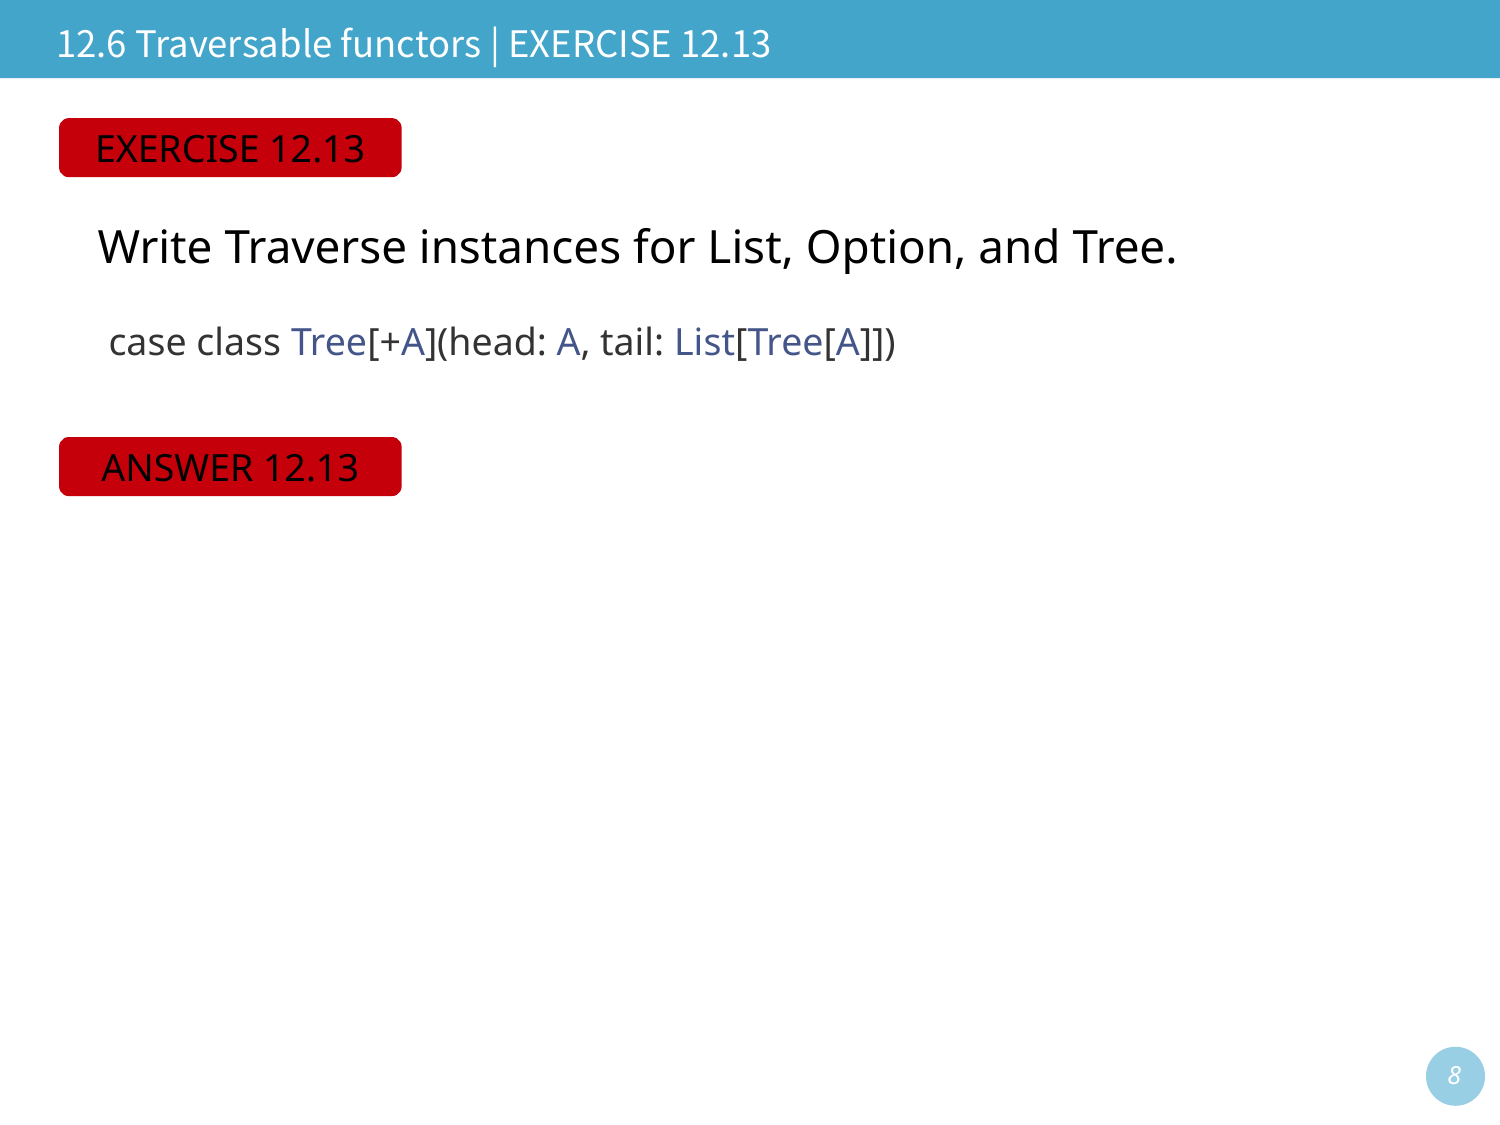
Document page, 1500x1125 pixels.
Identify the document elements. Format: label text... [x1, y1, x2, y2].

text_box case class Tree[+A](head: A, tail: List[Tree[A]]) [93, 308, 1347, 402]
text_box Write Traverse instances for List, Option, and Tree. [82, 206, 1477, 314]
slide_number <number> [1424, 1046, 1484, 1107]
text_box ANSWER 12.13 [59, 437, 402, 497]
title 12.6 Traversable functors | EXERCISE 12.13 [41, 7, 1392, 76]
text_box EXERCISE 12.13 [59, 118, 402, 178]
